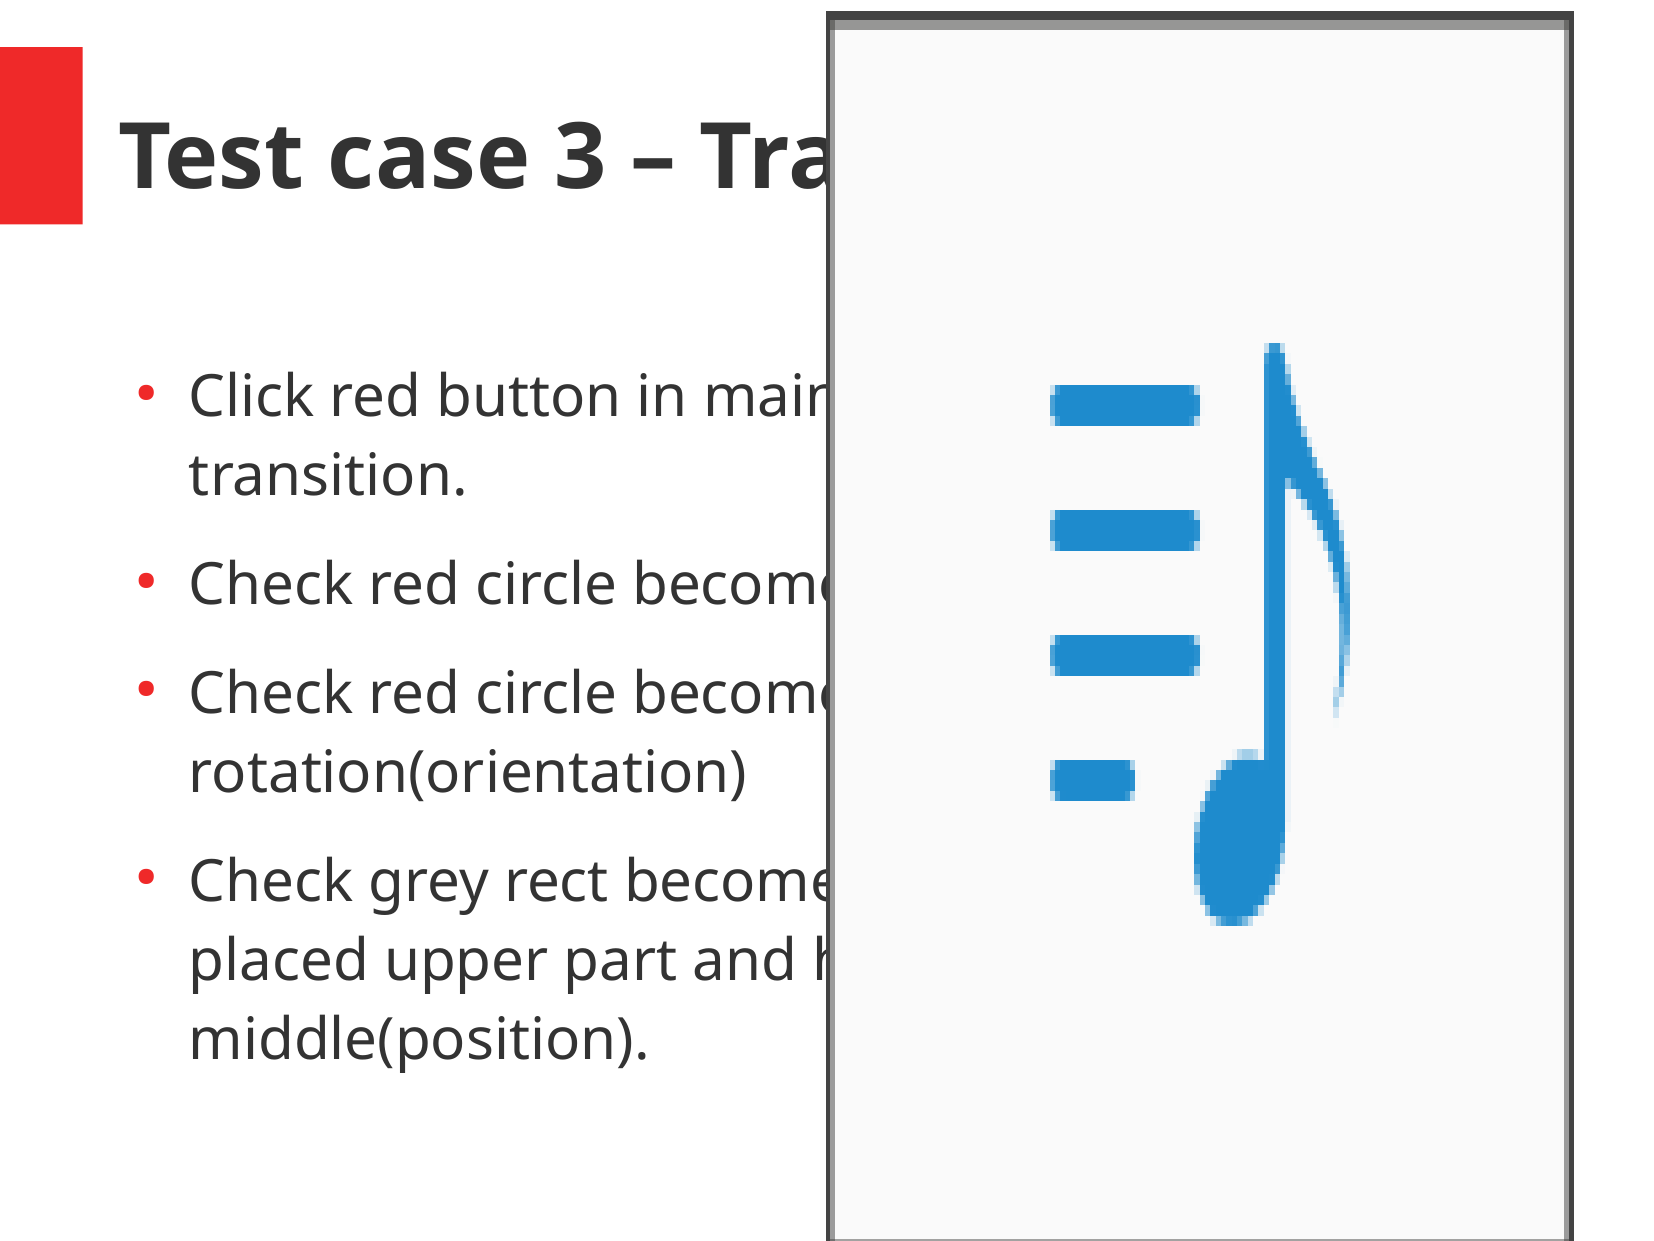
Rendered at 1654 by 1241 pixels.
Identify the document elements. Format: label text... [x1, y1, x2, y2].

list Click red button in main page to check transform transition. Check red circle becomes large full rect(size). Check red circle becomes large full rect with rotation(orientation) Check grey rect becomes rect(scale) and is placed upper part and horizontally middle(position). [118, 354, 825, 1074]
text_box [825, 10, 1576, 1241]
title Test case 3 – Transform [118, 45, 825, 260]
